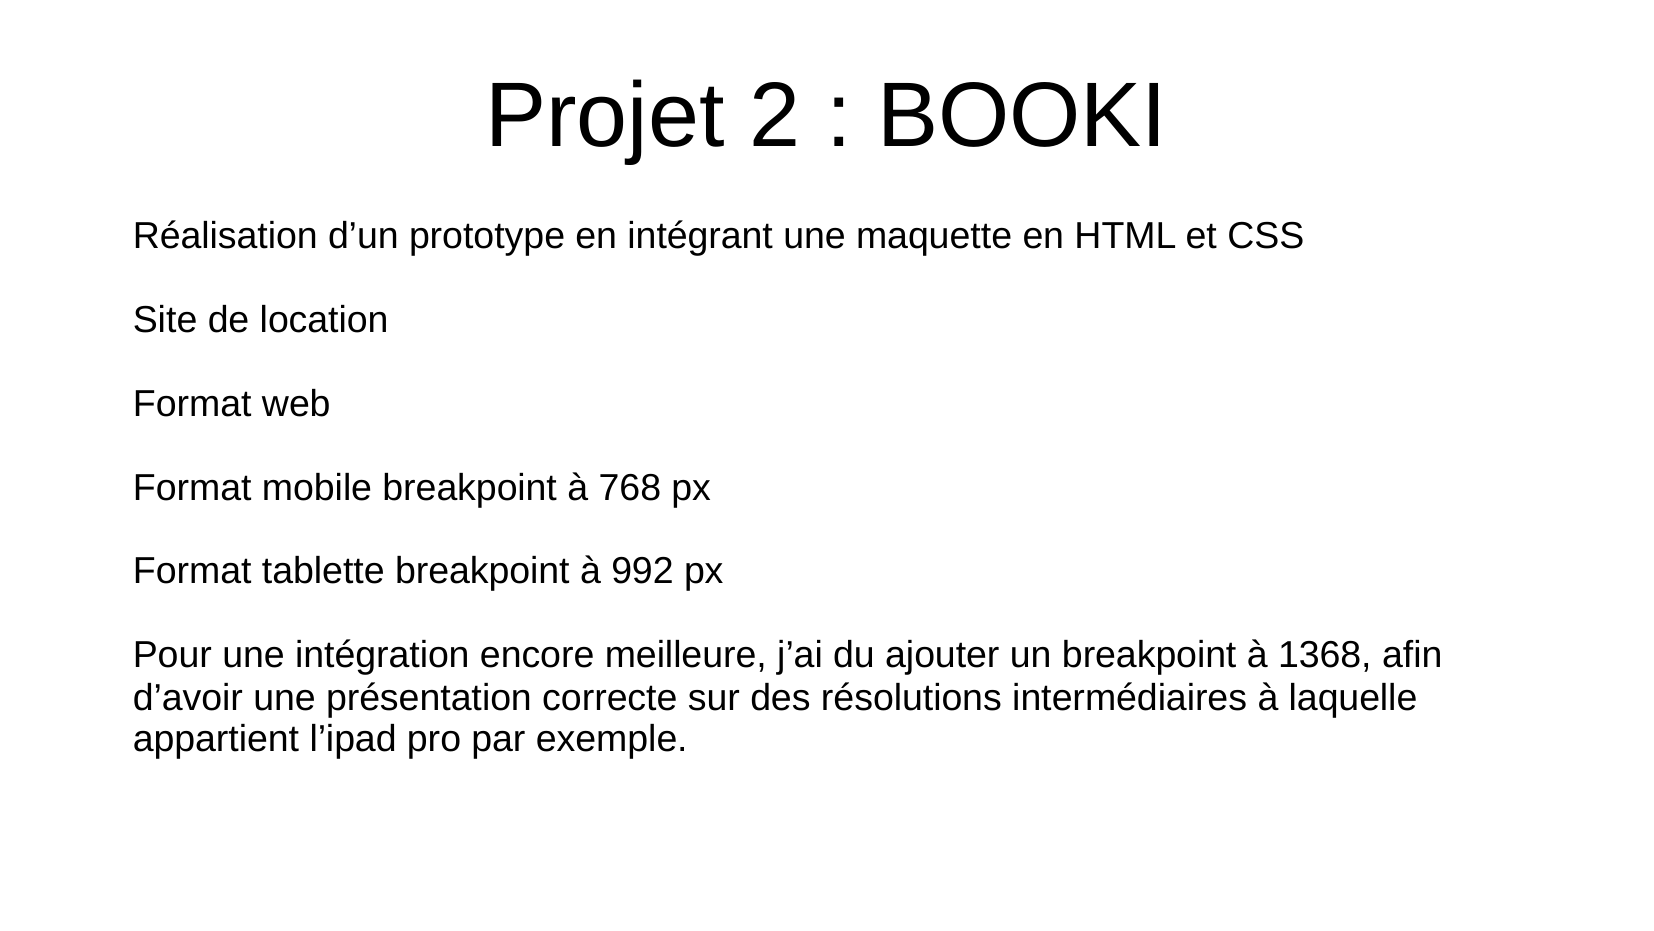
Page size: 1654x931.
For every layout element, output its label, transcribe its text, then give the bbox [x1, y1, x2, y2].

text_box Réalisation d’un prototype en intégrant une maquette en HTML et CSS Site de location Format web Format mobile breakpoint à 768 px Format tablette breakpoint à 992 px Pour une intégration encore meilleure, j’ai du ajouter un breakpoint à 1368, afin d’avoir une présentation correcte sur des résolutions intermédiaires à laquelle appartient l’ipad pro par exemple. [118, 206, 1536, 852]
title Projet 2 : BOOKI [82, 37, 1571, 193]
